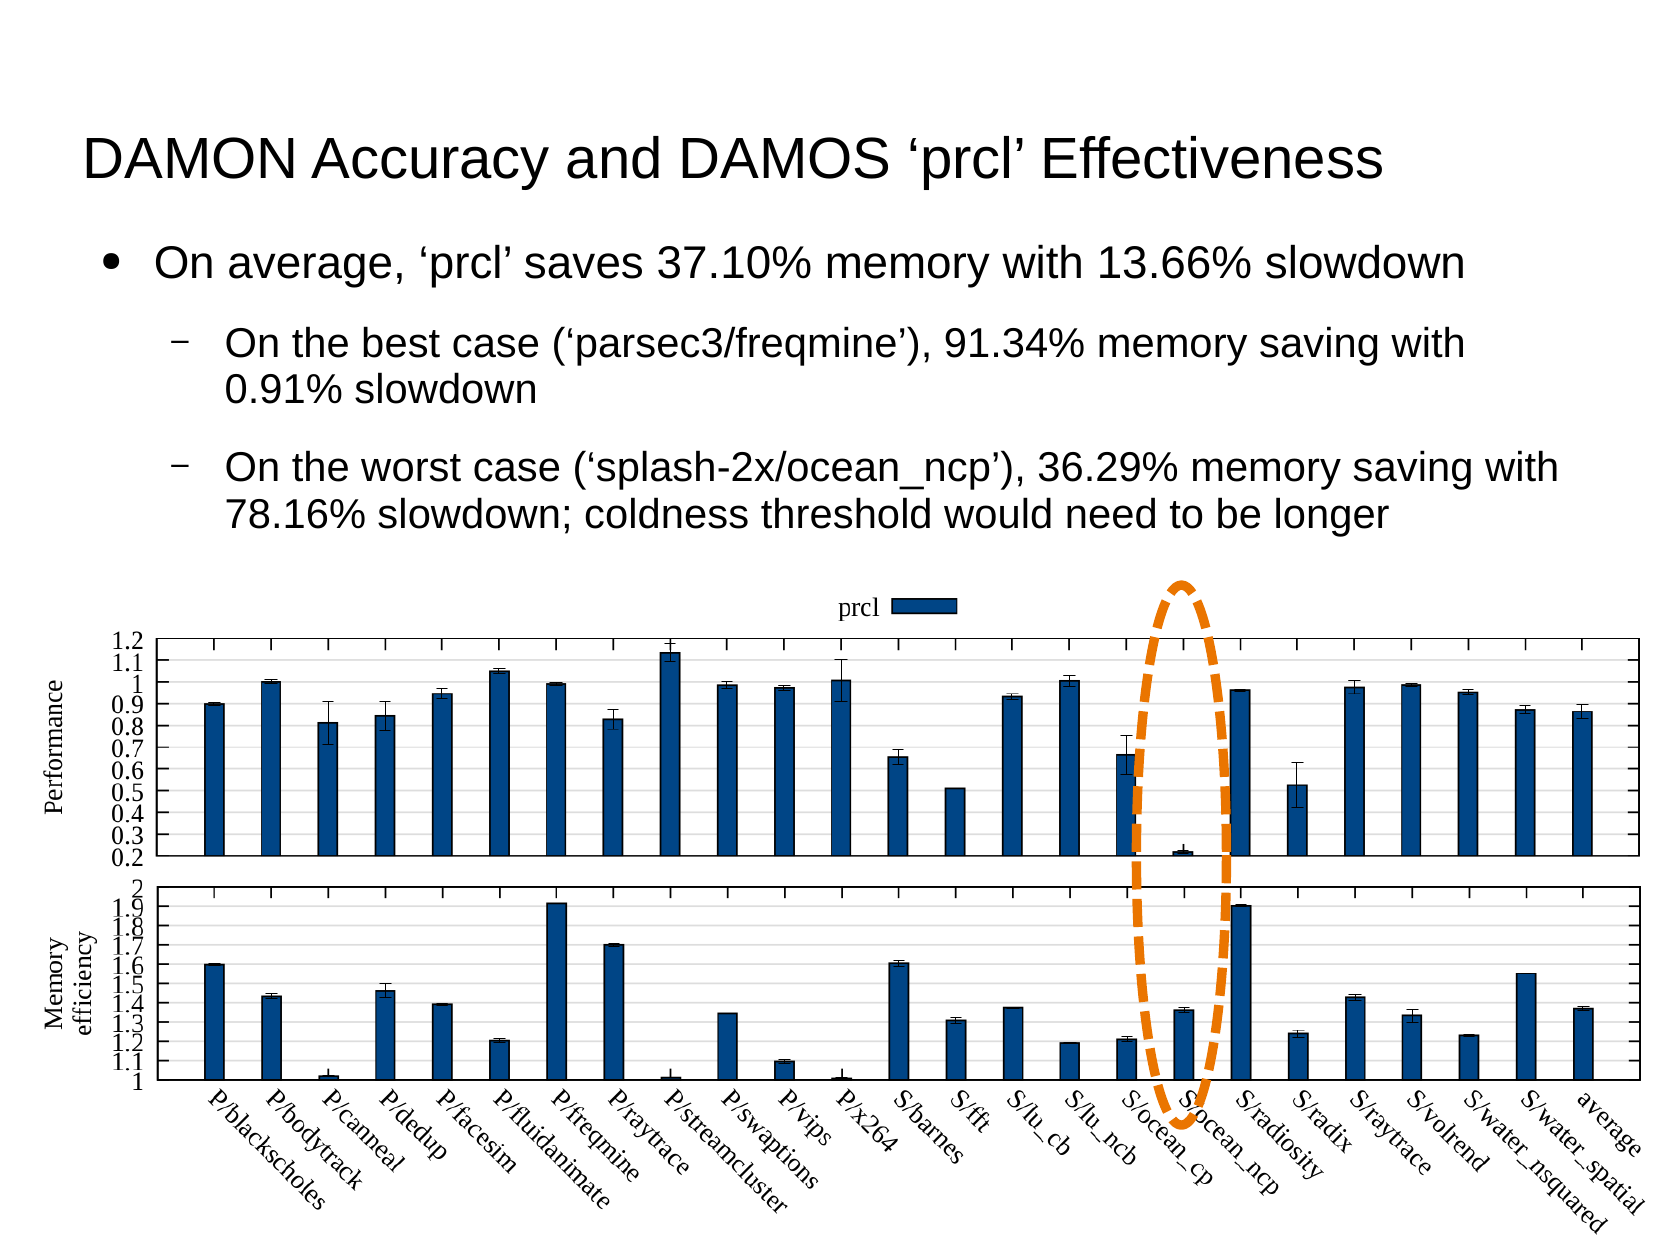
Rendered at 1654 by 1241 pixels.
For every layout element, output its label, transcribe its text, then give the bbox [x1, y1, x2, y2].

title DAMON Accuracy and DAMOS ‘prcl’ Effectiveness [82, 108, 1571, 210]
list On average, ‘prcl’ saves 37.10% memory with 13.66% slowdown On the best case (‘parsec3/freqmine’), 91.34% memory saving with 0.91% slowdown On the worst case (‘splash-2x/ocean_ncp’), 36.29% memory saving with 78.16% slowdown; coldness threshold would need to be longer [82, 236, 1571, 1111]
picture [30, 584, 1654, 1241]
